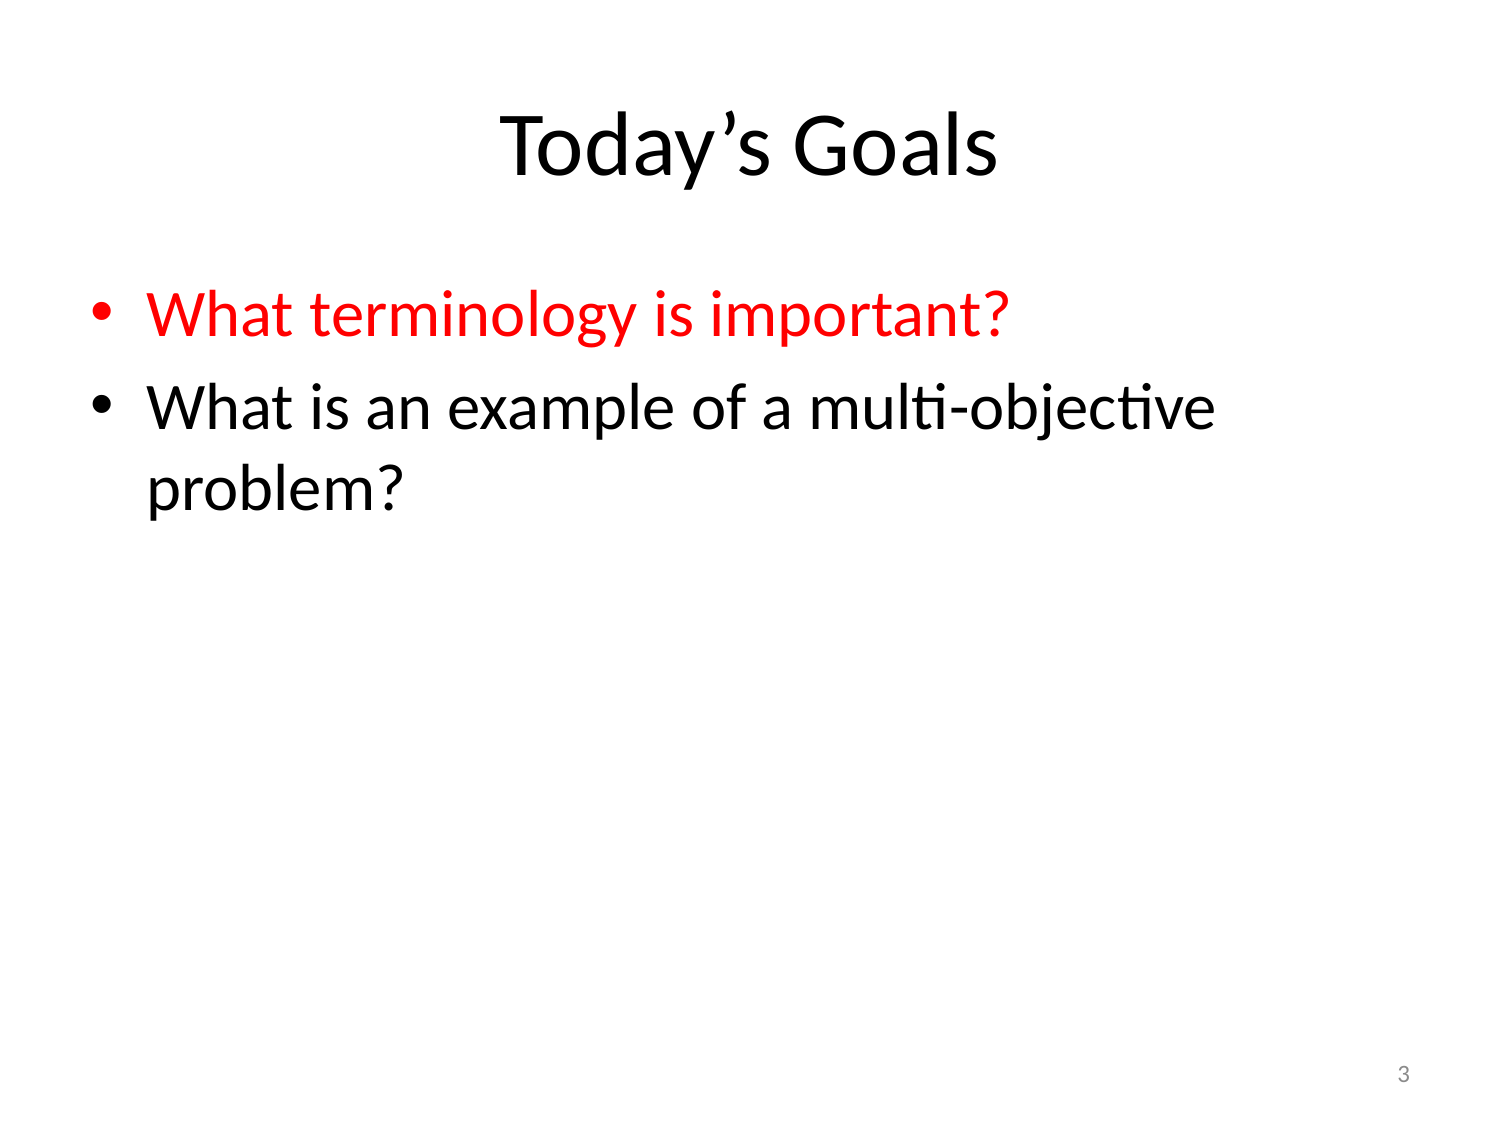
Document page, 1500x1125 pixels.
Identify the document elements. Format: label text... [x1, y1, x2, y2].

title Today’s Goals [75, 45, 1425, 233]
list What terminology is important? What is an example of a multi-objective problem? [75, 262, 1425, 1005]
slide_number <number> [1074, 1042, 1425, 1103]
